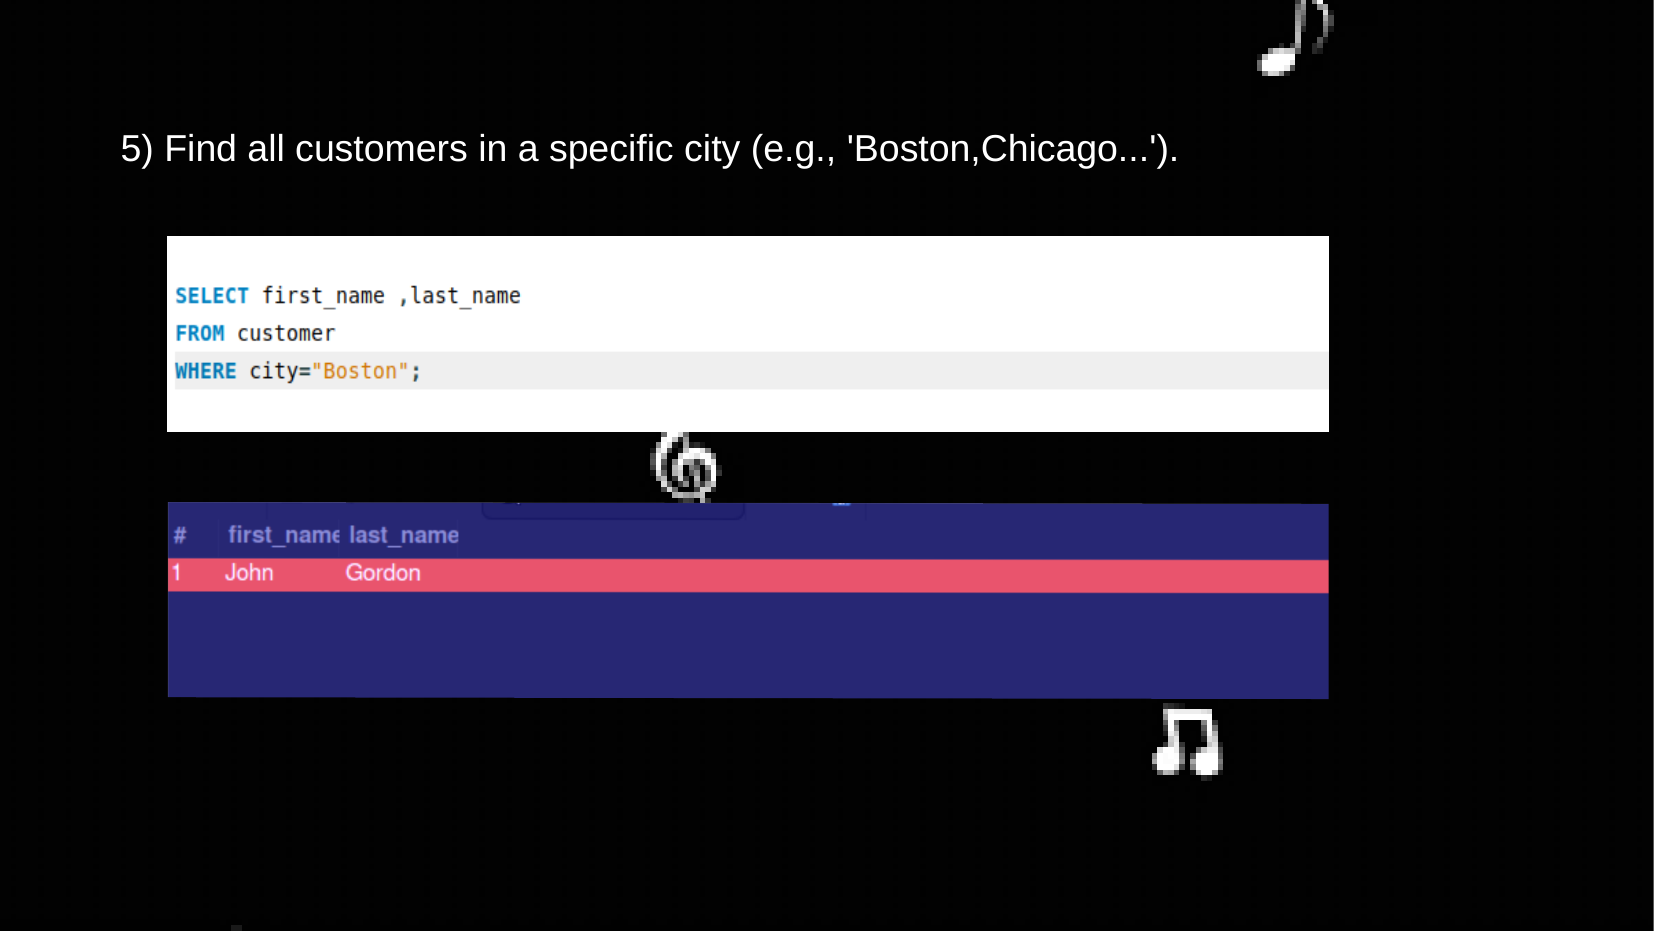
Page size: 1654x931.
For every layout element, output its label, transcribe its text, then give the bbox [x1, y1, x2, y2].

text_box 5) Find all customers in a specific city (e.g., 'Boston,Chicago...'). [105, 120, 1300, 178]
picture [0, 0, 1654, 931]
